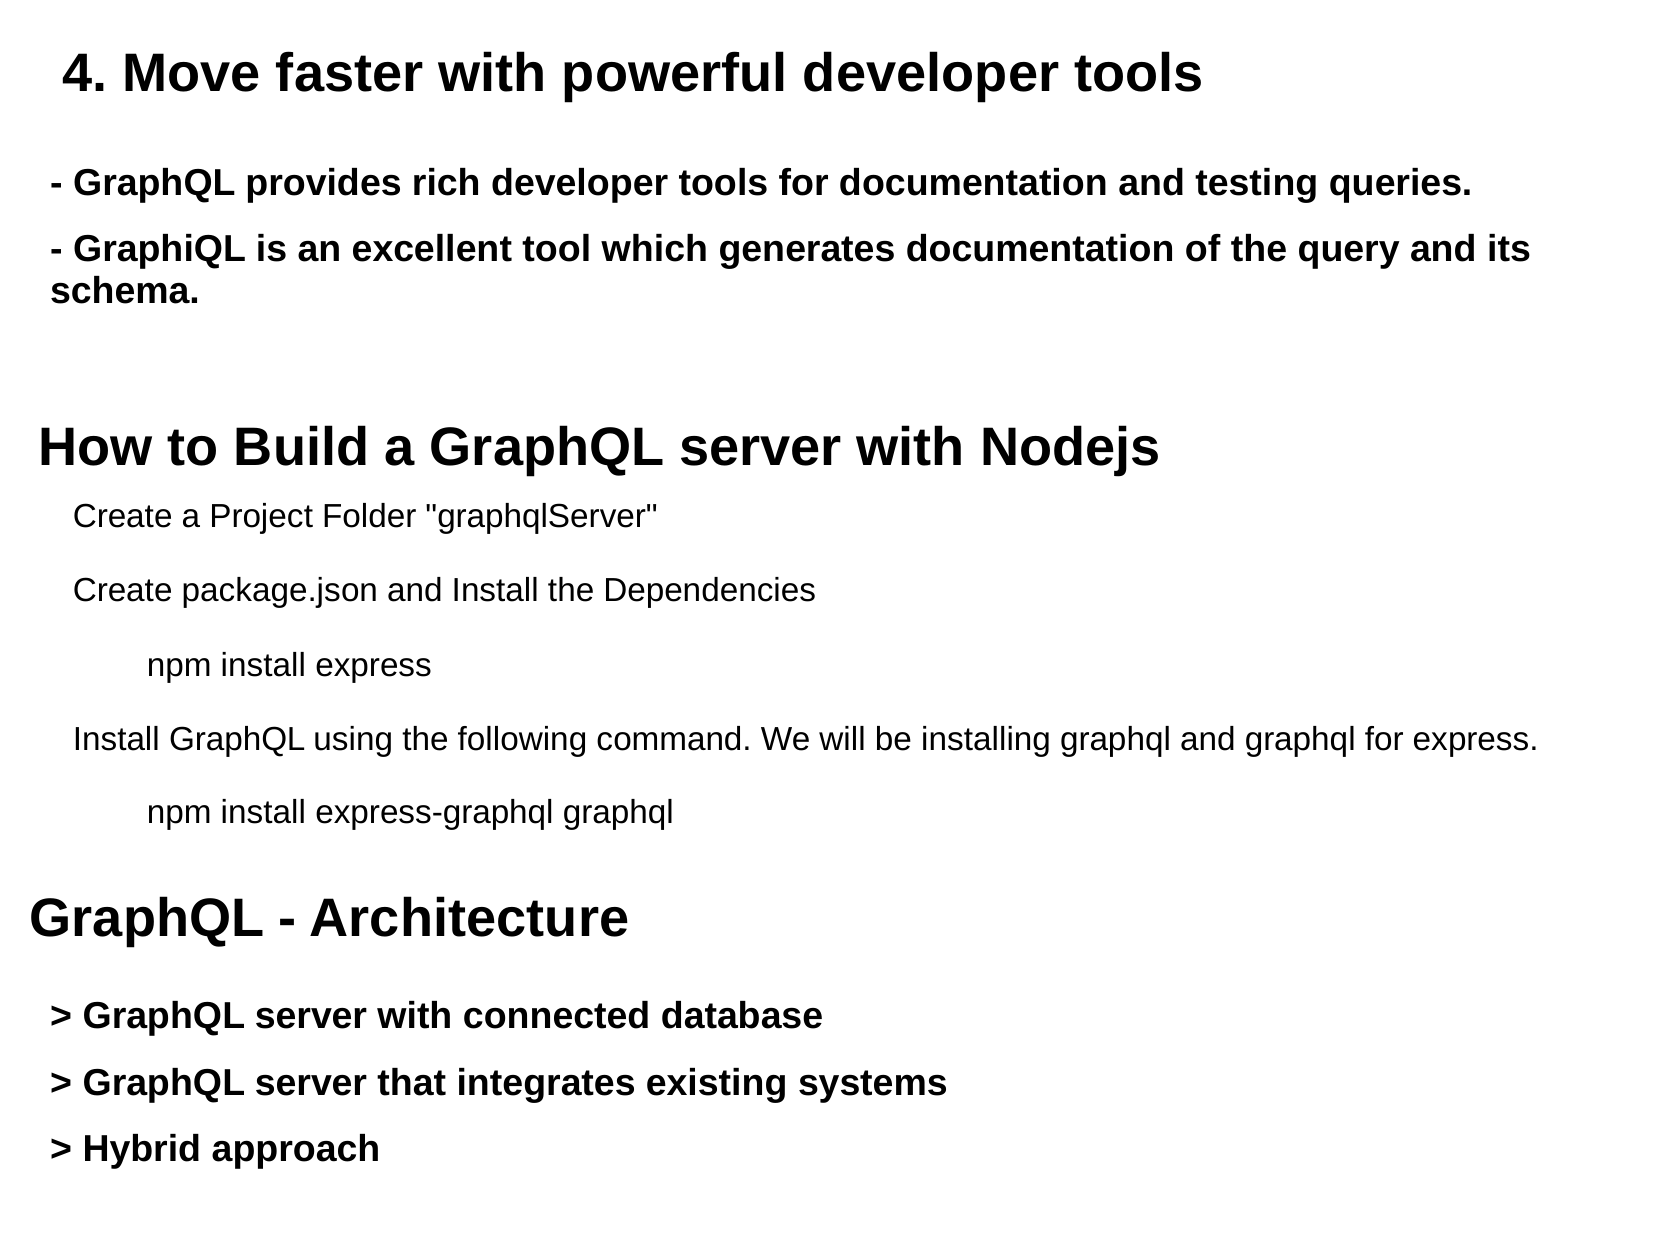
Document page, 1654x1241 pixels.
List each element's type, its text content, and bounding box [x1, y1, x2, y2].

text_box > GraphQL server with connected database > GraphQL server that integrates existing systems > Hybrid approach [35, 986, 1312, 1193]
text_box - GraphQL provides rich developer tools for documentation and testing queries. - GraphiQL is an excellent tool which generates documentation of the query and its schema. [35, 153, 1649, 320]
text_box Create a Project Folder "graphqlServer" Create package.json and Install the Dependencies npm install express Install GraphQL using the following command. We will be installing graphql and graphql for express. npm install express-graphql graphql [58, 490, 1630, 839]
text_box How to Build a GraphQL server with Nodejs [23, 408, 1548, 485]
text_box GraphQL - Architecture [0, 879, 1524, 956]
text_box 4. Move faster with powerful developer tools [47, 35, 1571, 111]
